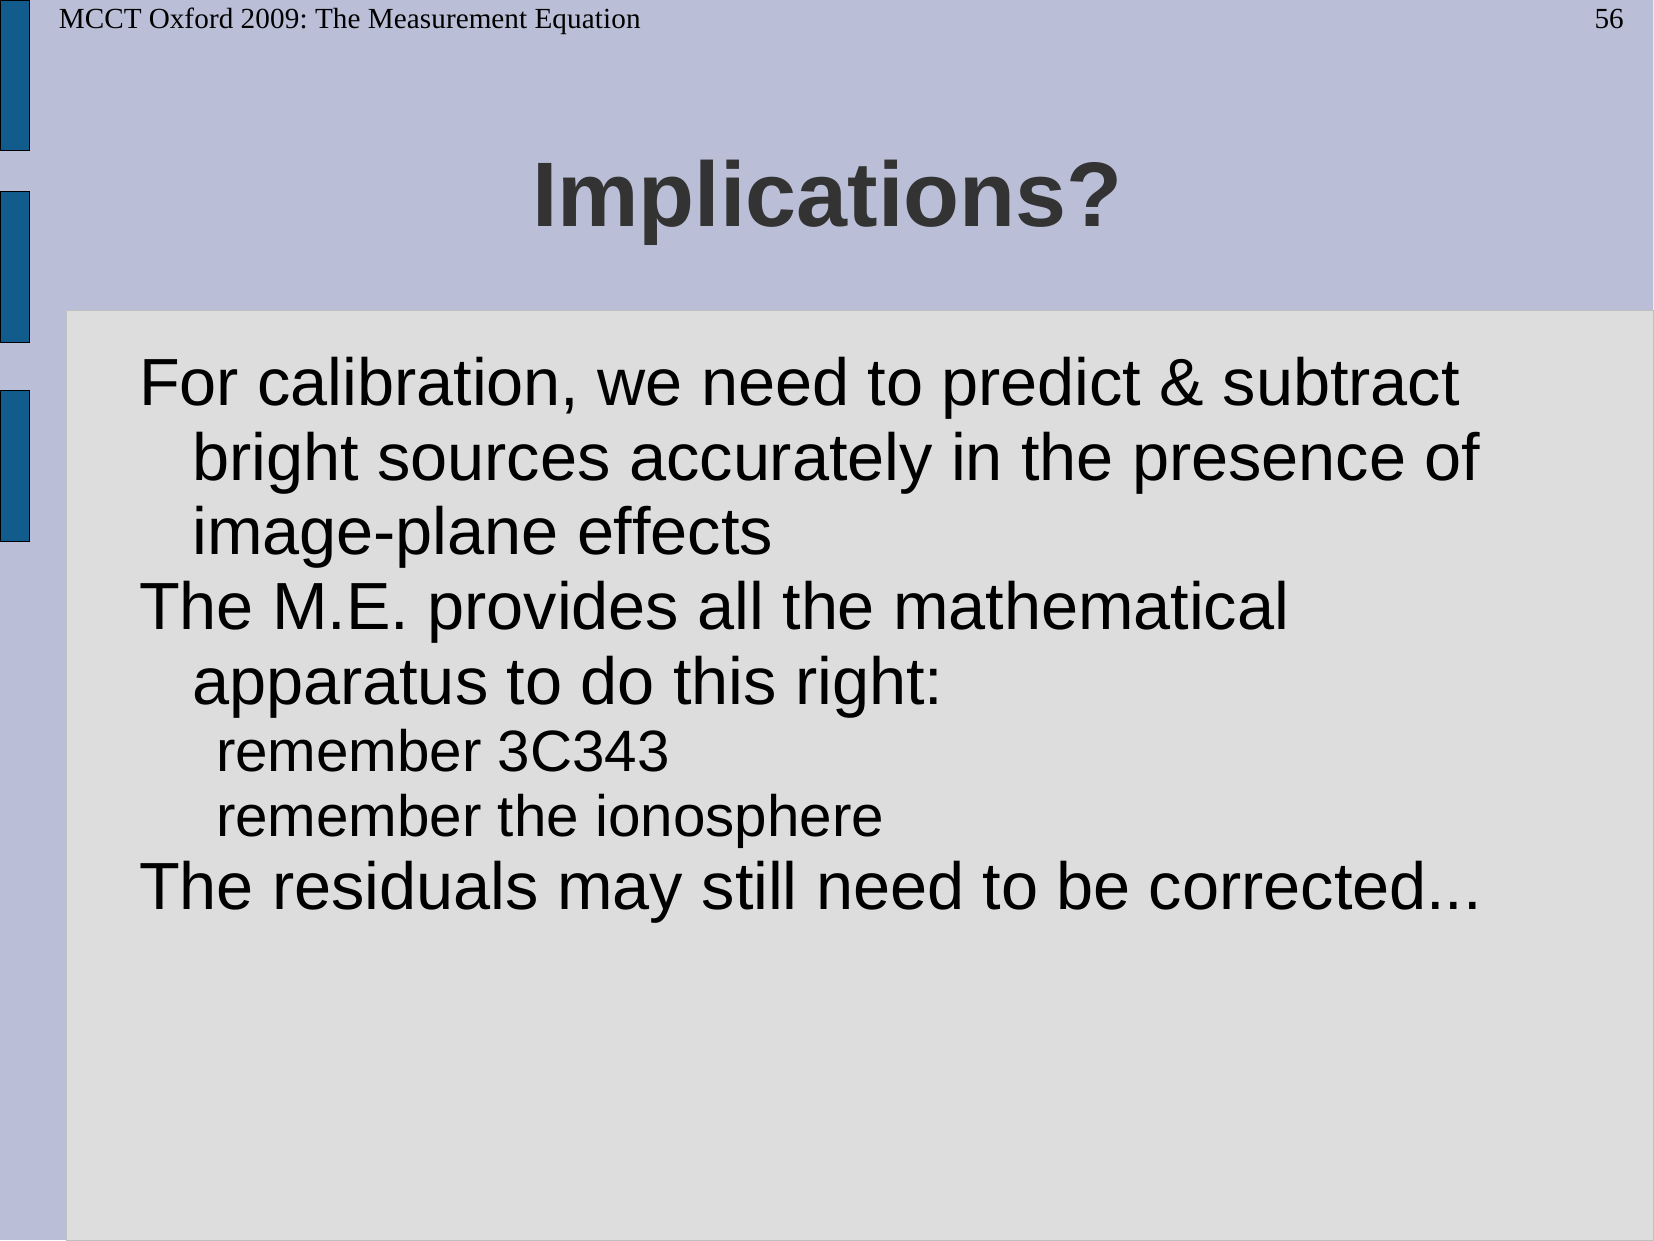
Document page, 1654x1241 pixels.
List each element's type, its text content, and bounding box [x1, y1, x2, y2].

title Implications? [121, 91, 1534, 299]
list For calibration, we need to predict & subtract bright sources accurately in the presence of image-plane effects The M.E. provides all the mathematical apparatus to do this right: remember 3C343 remember the ionosphere The residuals may still need to be corrected... [121, 344, 1534, 1112]
